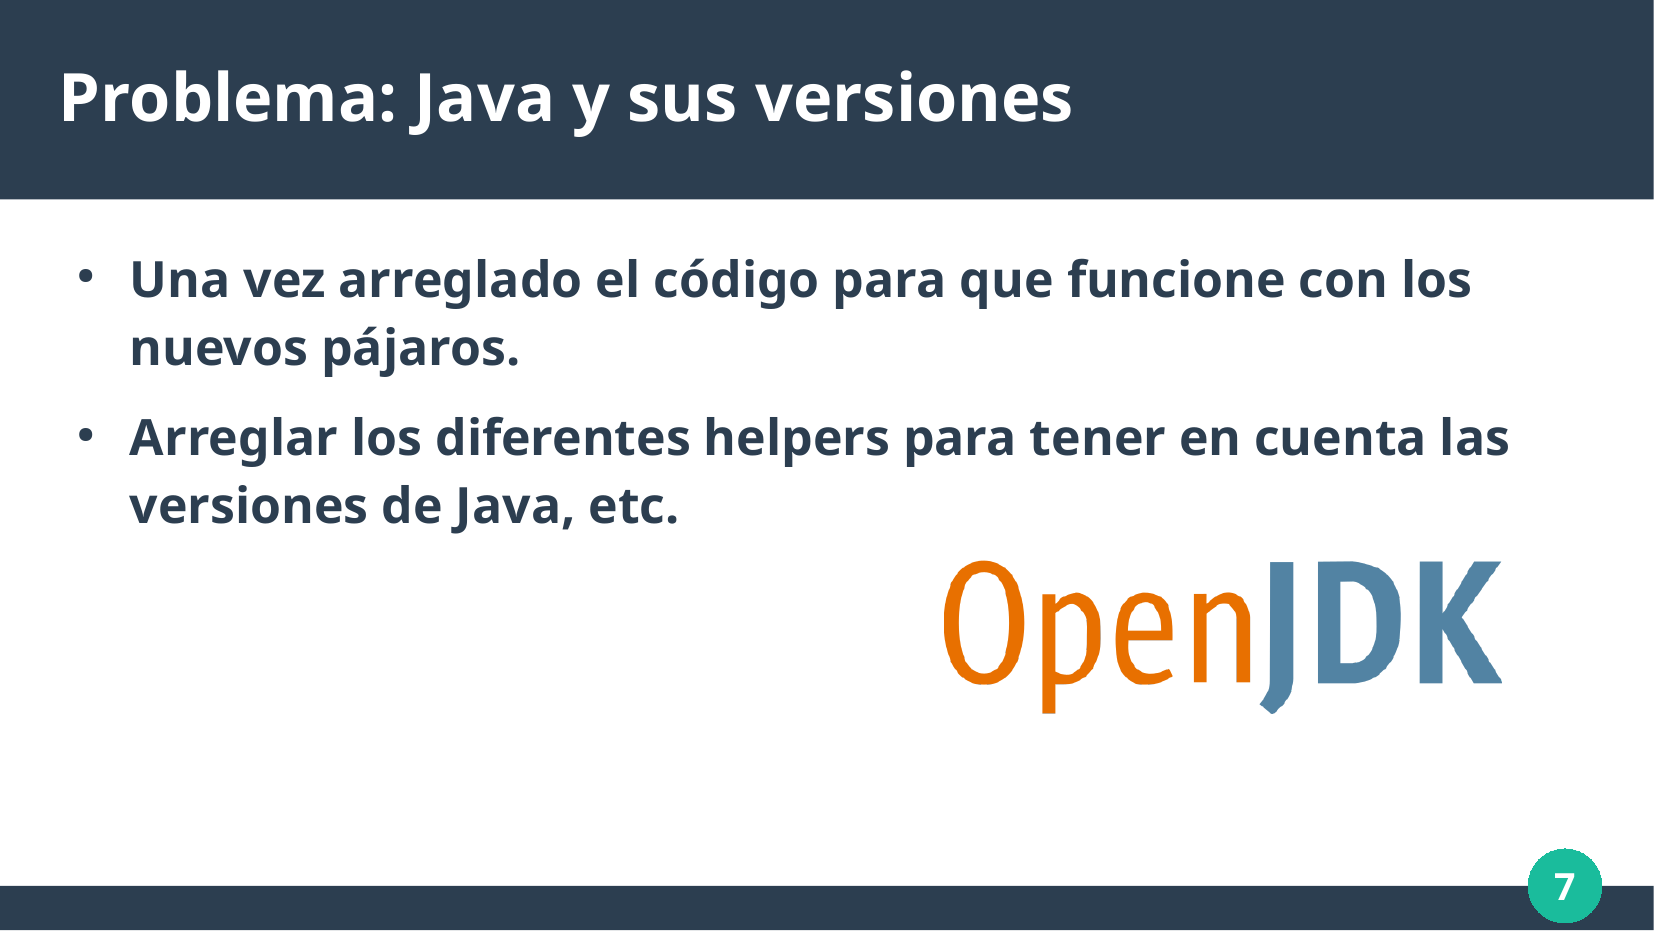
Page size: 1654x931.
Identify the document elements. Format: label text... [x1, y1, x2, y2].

picture [944, 560, 1502, 714]
title Problema: Java y sus versiones [59, 37, 1595, 155]
list Una vez arreglado el código para que funcione con los nuevos pájaros. Arreglar los diferentes helpers para tener en cuenta las versiones de Java, etc. [59, 243, 1595, 864]
